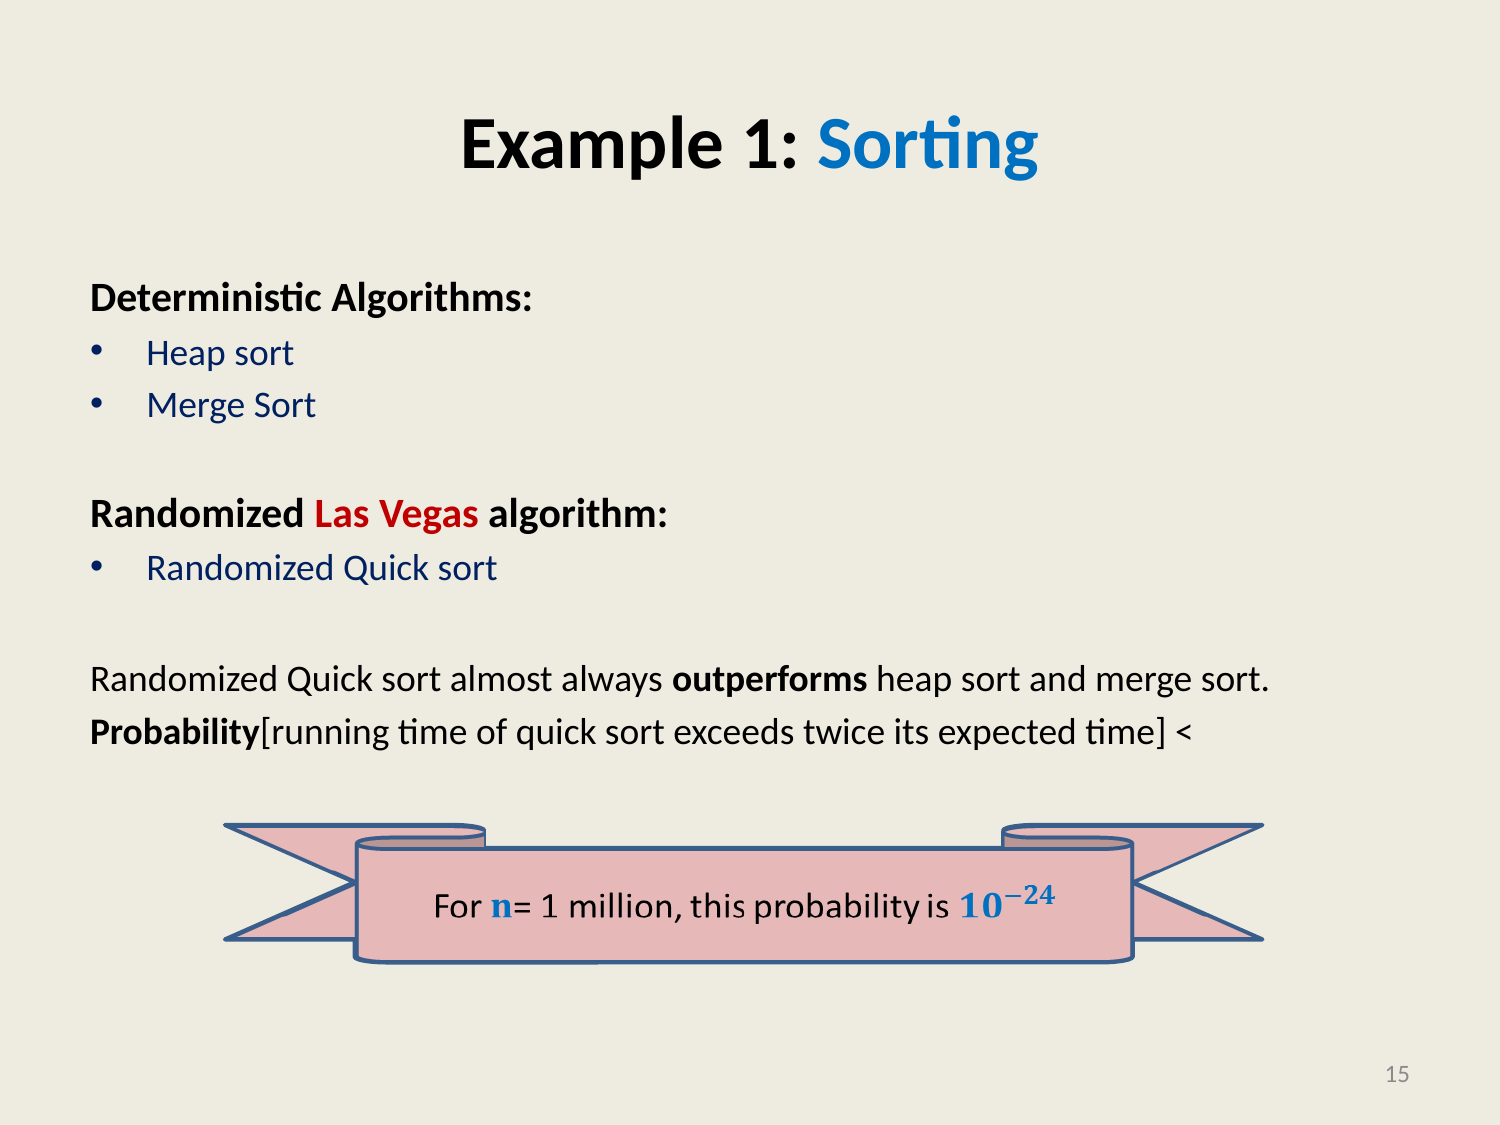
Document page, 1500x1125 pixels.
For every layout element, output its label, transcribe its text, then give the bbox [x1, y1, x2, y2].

text_box [224, 824, 1263, 963]
slide_number <number> [1074, 1042, 1425, 1103]
list Deterministic Algorithms: Heap sort Merge Sort Randomized Las Vegas algorithm: Randomized Quick sort Randomized Quick sort almost always outperforms heap sort and merge sort. Probability[running time of quick sort exceeds twice its expected time] < [75, 262, 1425, 1005]
title Example 1: Sorting [75, 45, 1425, 233]
